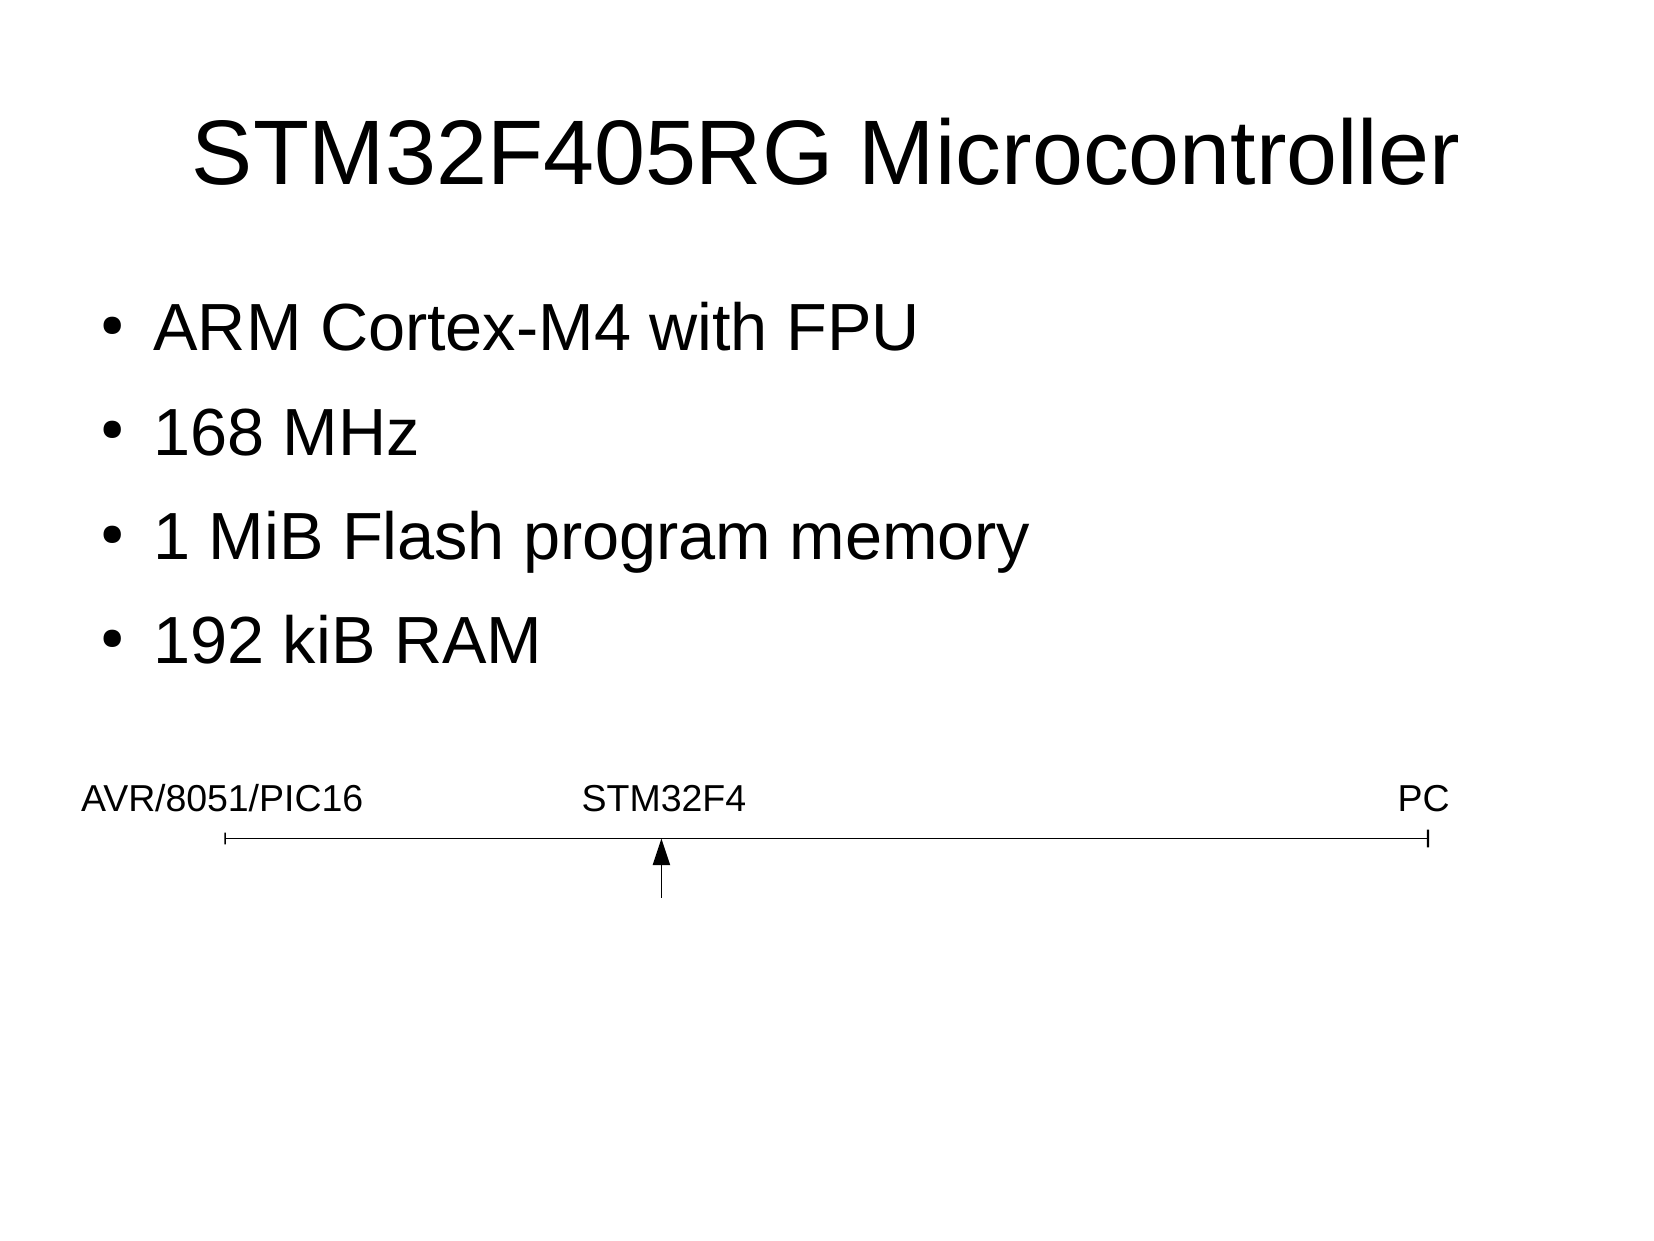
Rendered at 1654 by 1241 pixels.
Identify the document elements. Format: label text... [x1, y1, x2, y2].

text_box PC [1382, 769, 1465, 827]
text_box AVR/8051/PIC16 [66, 769, 378, 827]
title STM32F405RG Microcontroller [82, 49, 1571, 257]
list ARM Cortex-M4 with FPU 168 MHz 1 MiB Flash program memory 192 kiB RAM [82, 290, 1571, 1010]
text_box STM32F4 [566, 769, 762, 827]
